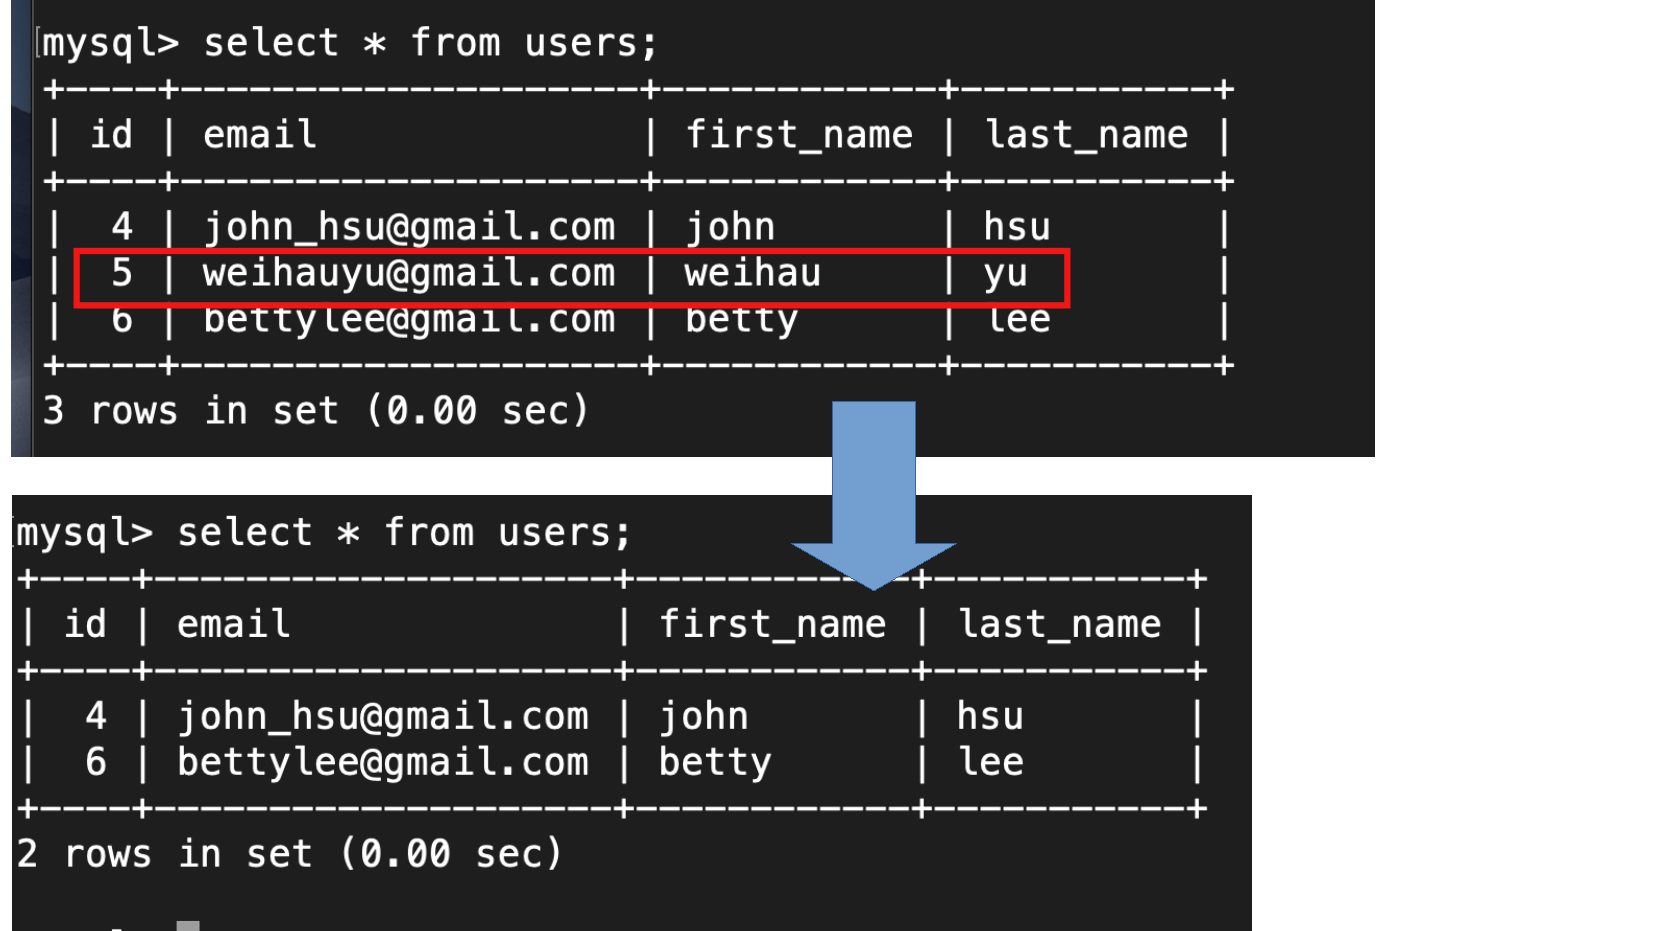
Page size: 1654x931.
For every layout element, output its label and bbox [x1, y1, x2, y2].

text_box [791, 401, 957, 591]
picture [11, 0, 1375, 457]
picture [12, 495, 1252, 931]
